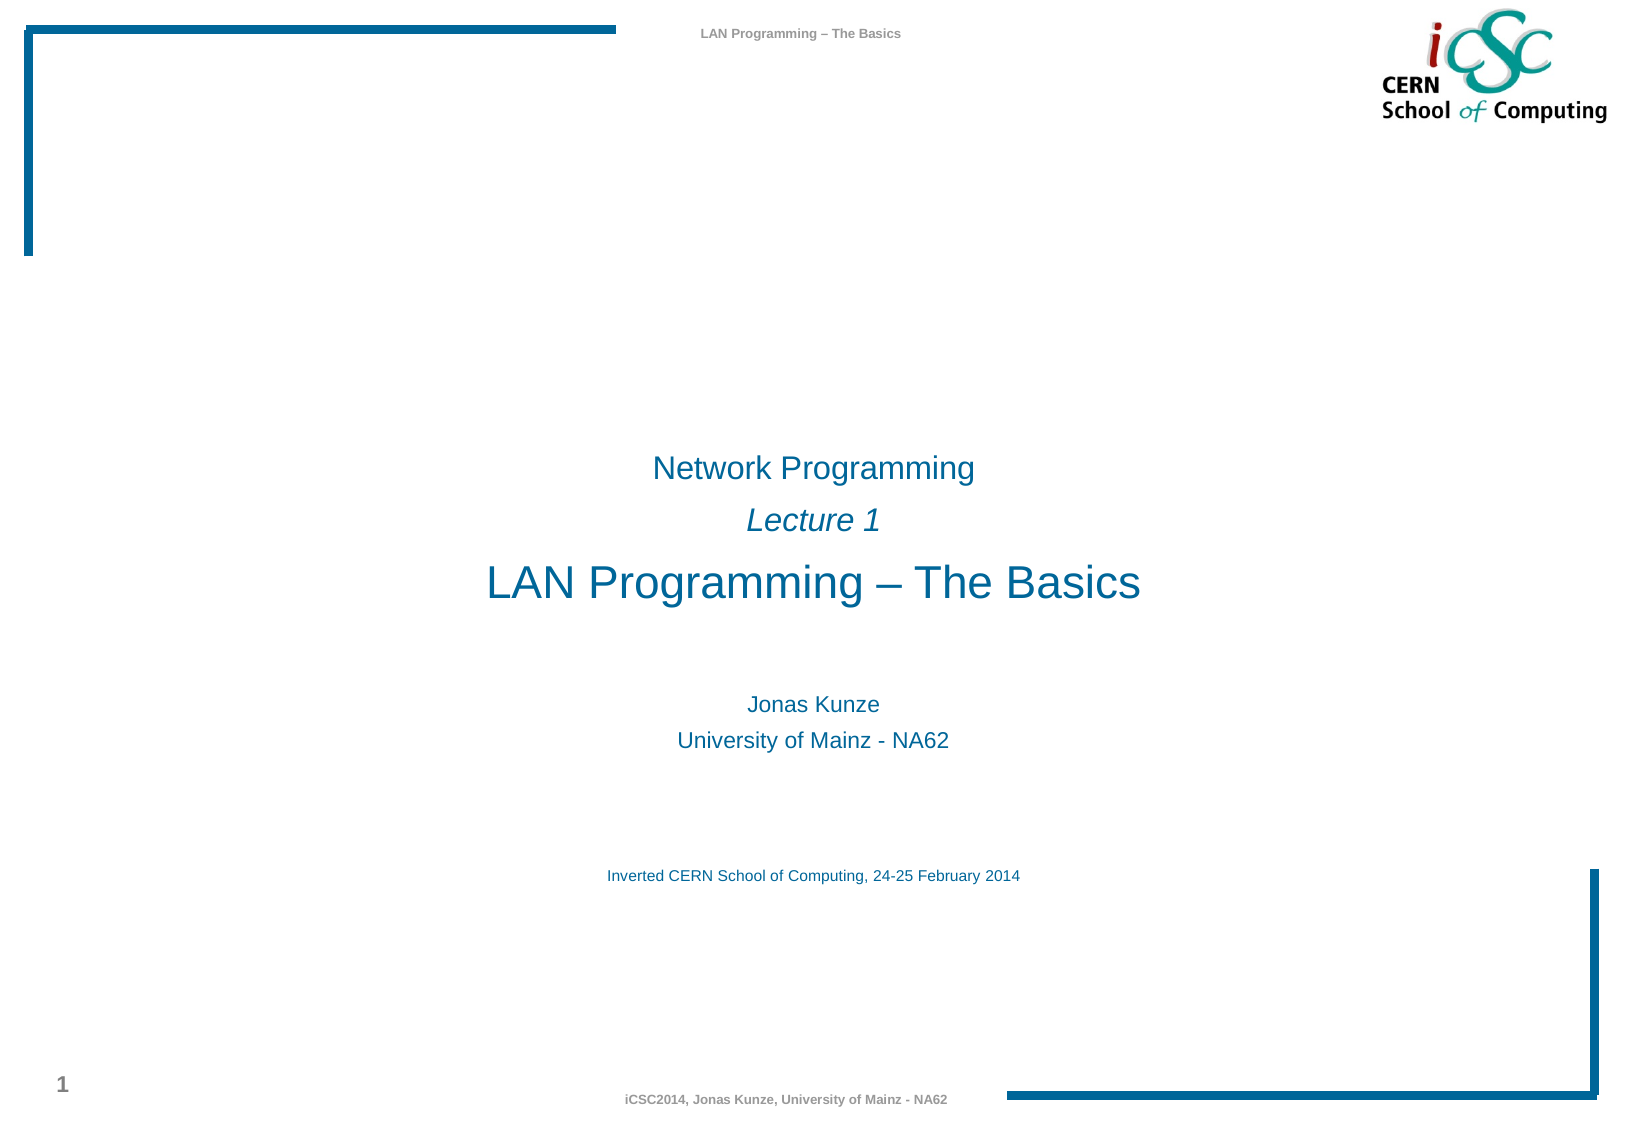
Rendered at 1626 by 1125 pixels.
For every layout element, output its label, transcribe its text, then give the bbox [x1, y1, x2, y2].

picture [737, 870, 741, 881]
text_box Network Programming Lecture 1 LAN Programming – The Basics Jonas Kunze University of Mainz - NA62 Inverted CERN School of Computing, 24-25 February 2014 [98, 222, 1530, 1068]
picture [1381, 8, 1608, 125]
picture [881, 873, 889, 881]
